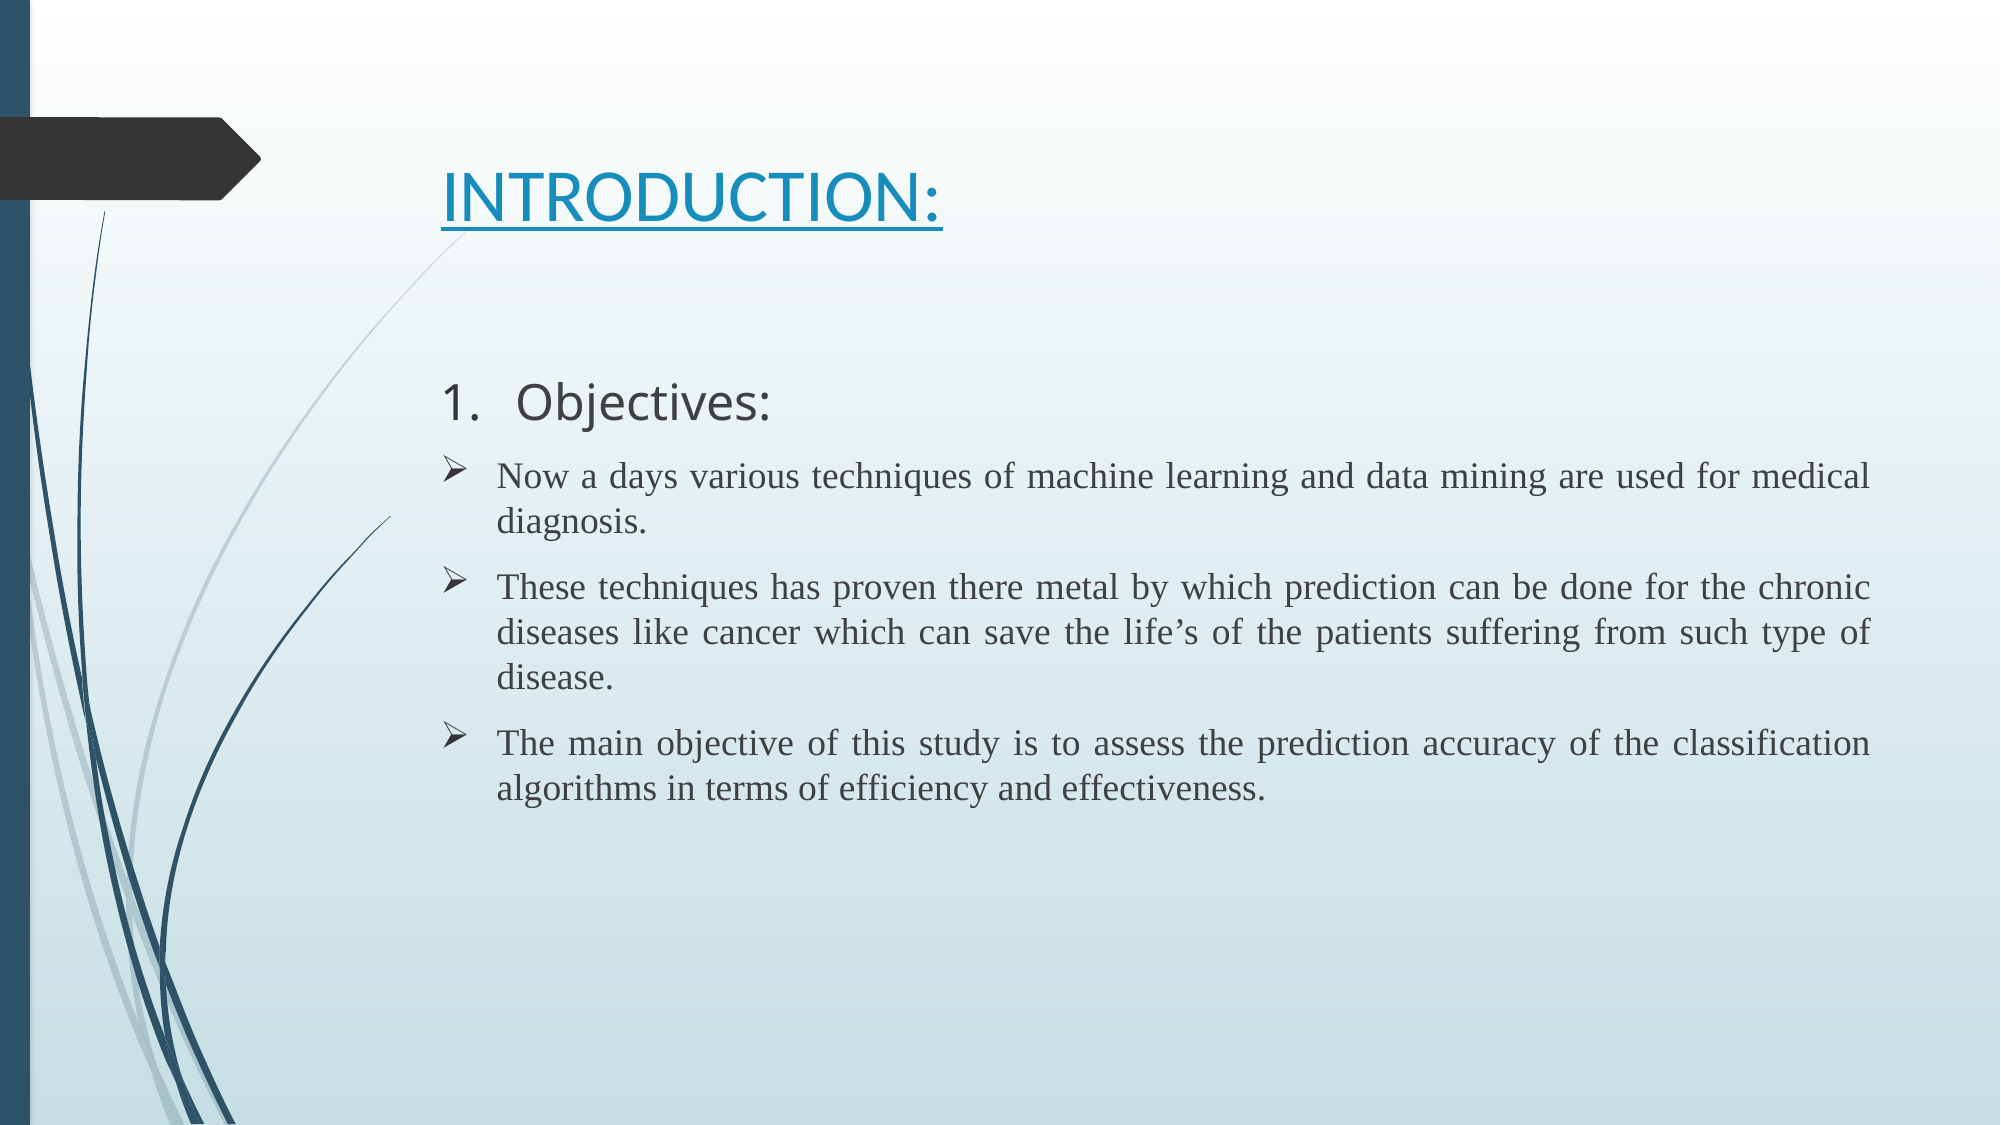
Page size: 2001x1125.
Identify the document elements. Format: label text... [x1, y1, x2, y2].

title INTRODUCTION: [425, 139, 1888, 311]
list Objectives: Now a days various techniques of machine learning and data mining are used for medical diagnosis. These techniques has proven there metal by which prediction can be done for the chronic diseases like cancer which can save the life’s of the patients suffering from such type of disease. The main objective of this study is to assess the prediction accuracy of the classification algorithms in terms of efficiency and effectiveness. [425, 362, 1888, 986]
